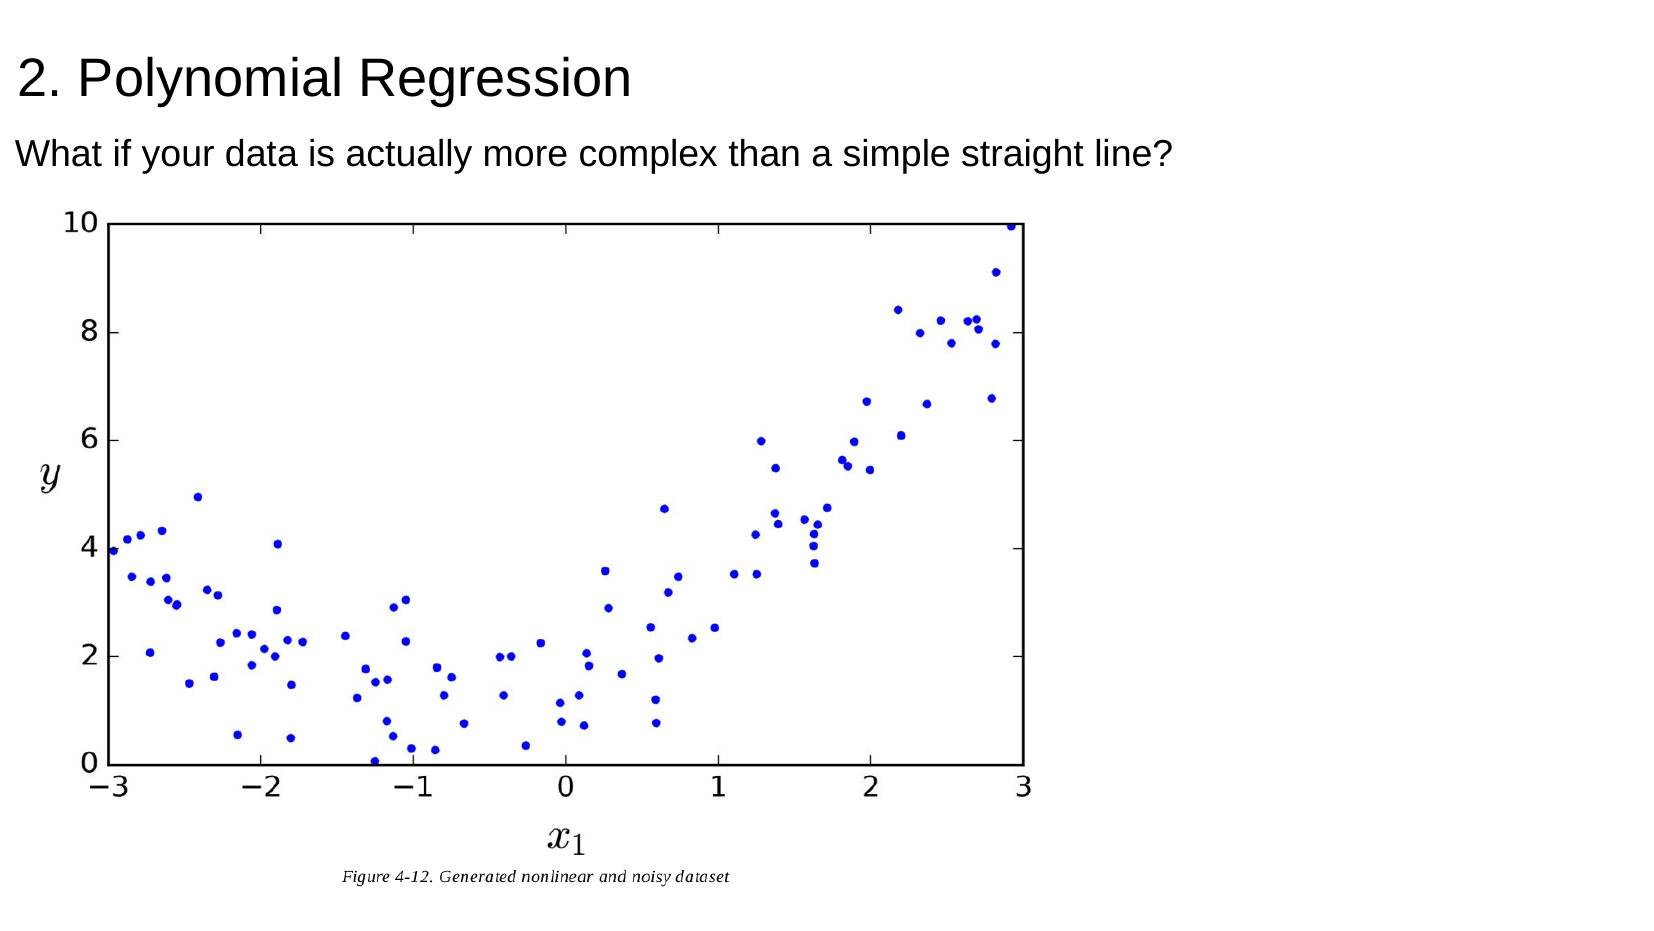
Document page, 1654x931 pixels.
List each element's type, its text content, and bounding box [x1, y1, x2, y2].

text_box What if your data is actually more complex than a simple straight line? [0, 124, 1477, 266]
picture [33, 206, 1034, 897]
title 2. Polynomial Regression [17, 0, 1506, 156]
